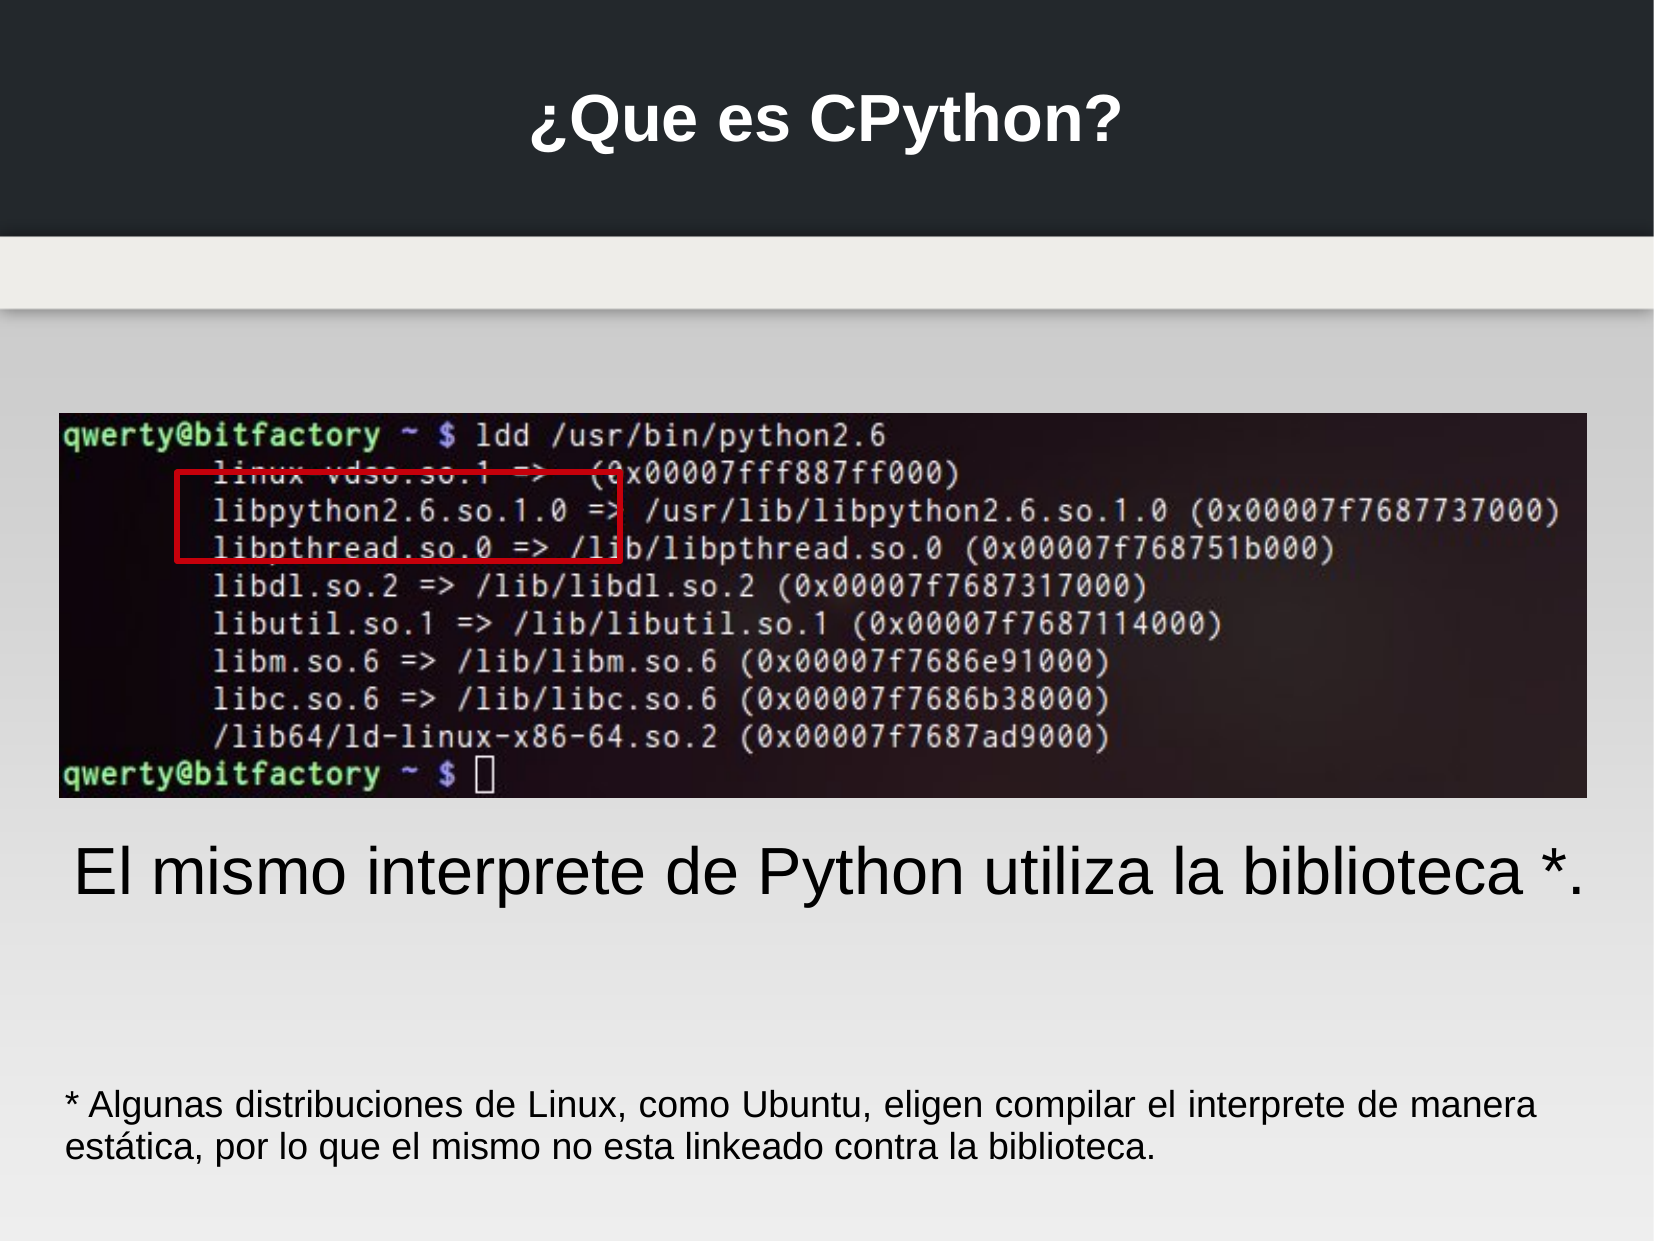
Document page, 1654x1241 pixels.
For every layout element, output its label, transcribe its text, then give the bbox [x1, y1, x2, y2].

title ¿Que es CPython? [0, 0, 1654, 237]
picture [0, 237, 1654, 1241]
text_box * Algunas distribuciones de Linux, como Ubuntu, eligen compilar el interprete de manera estática, por lo que el mismo no esta linkeado contra la biblioteca. [49, 1075, 1595, 1184]
text_box El mismo interprete de Python utiliza la biblioteca *. [59, 826, 1600, 975]
